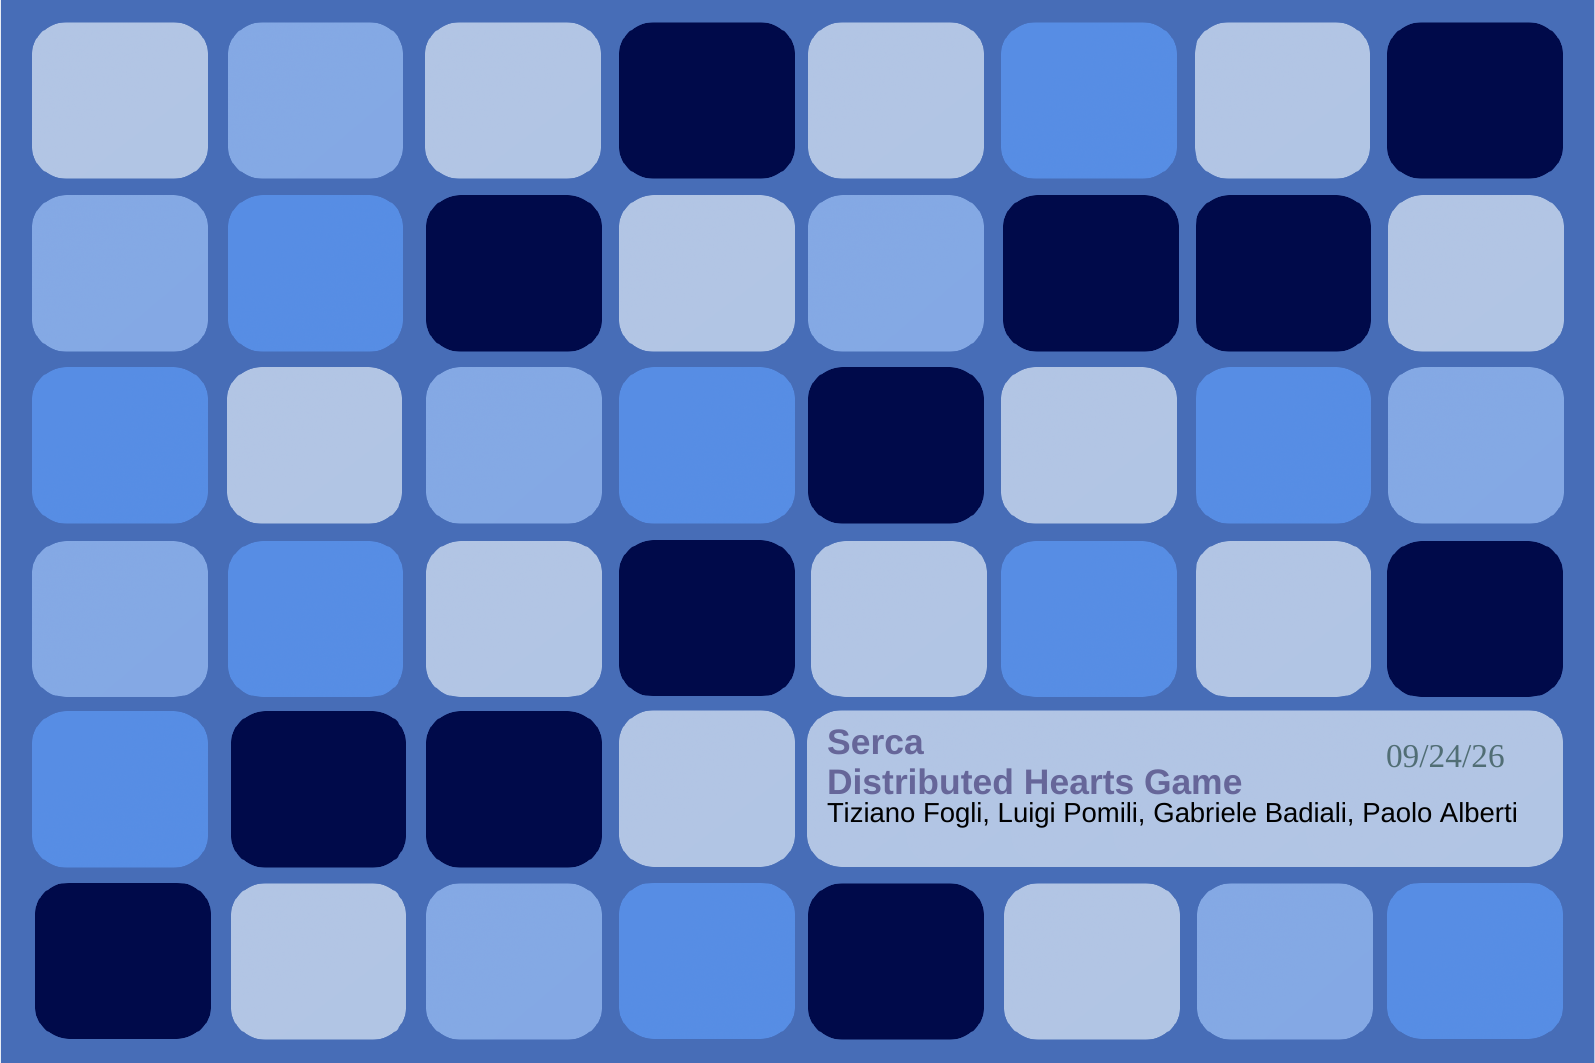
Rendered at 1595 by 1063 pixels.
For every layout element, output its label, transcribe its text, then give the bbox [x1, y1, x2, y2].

picture [0, 0, 1595, 1063]
subtitle Tiziano Fogli, Luigi Pomili, Gabriele Badiali, Paolo Alberti [827, 782, 1534, 883]
title Serca Distributed Hearts Game [827, 722, 1354, 782]
